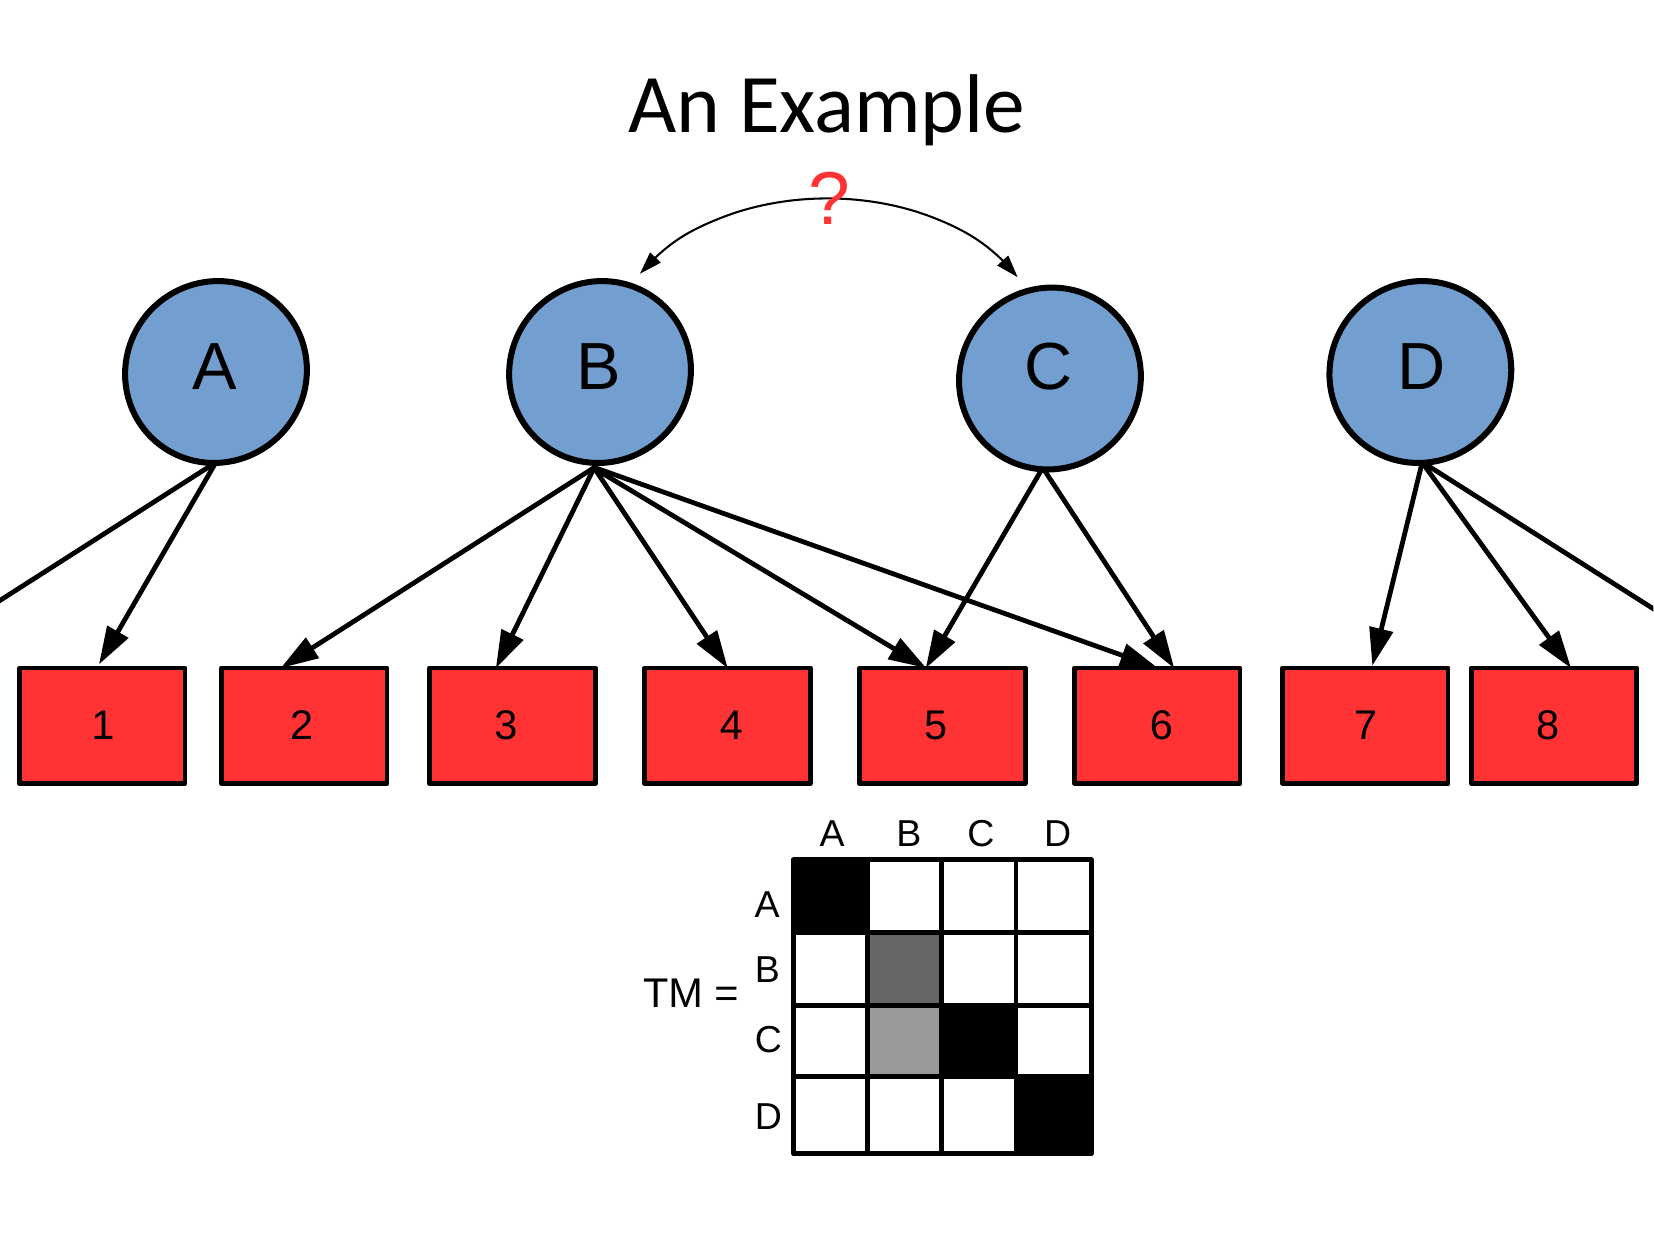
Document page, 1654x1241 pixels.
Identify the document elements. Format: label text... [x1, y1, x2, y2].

text_box [644, 667, 811, 784]
text_box [1329, 281, 1512, 463]
text_box [509, 281, 691, 463]
text_box 1 [76, 694, 133, 774]
text_box A [739, 875, 795, 933]
text_box [1471, 667, 1637, 784]
text_box 7 [1339, 694, 1395, 774]
text_box 4 [705, 694, 761, 774]
text_box 8 [1521, 694, 1577, 774]
text_box B [739, 940, 795, 998]
text_box [859, 667, 1026, 784]
text_box 3 [479, 694, 536, 774]
text_box [125, 281, 307, 463]
text_box [1074, 667, 1240, 784]
text_box C [740, 1011, 797, 1069]
text_box B [881, 804, 937, 862]
text_box 2 [275, 694, 331, 774]
text_box C [1009, 321, 1096, 437]
text_box C [952, 804, 1010, 862]
text_box 6 [1134, 694, 1191, 774]
text_box [793, 859, 1092, 1154]
text_box A [804, 804, 860, 862]
text_box [221, 667, 387, 784]
text_box D [740, 1088, 797, 1146]
text_box [959, 287, 1141, 470]
text_box 5 [909, 694, 965, 774]
title An Example [82, 0, 1571, 224]
text_box D [1029, 804, 1087, 862]
text_box [1282, 667, 1449, 784]
text_box [19, 667, 186, 784]
text_box ? [793, 148, 873, 258]
text_box A [178, 321, 260, 437]
text_box B [562, 321, 644, 437]
text_box [429, 667, 596, 784]
text_box D [1382, 321, 1469, 437]
text_box TM = [628, 962, 757, 1026]
